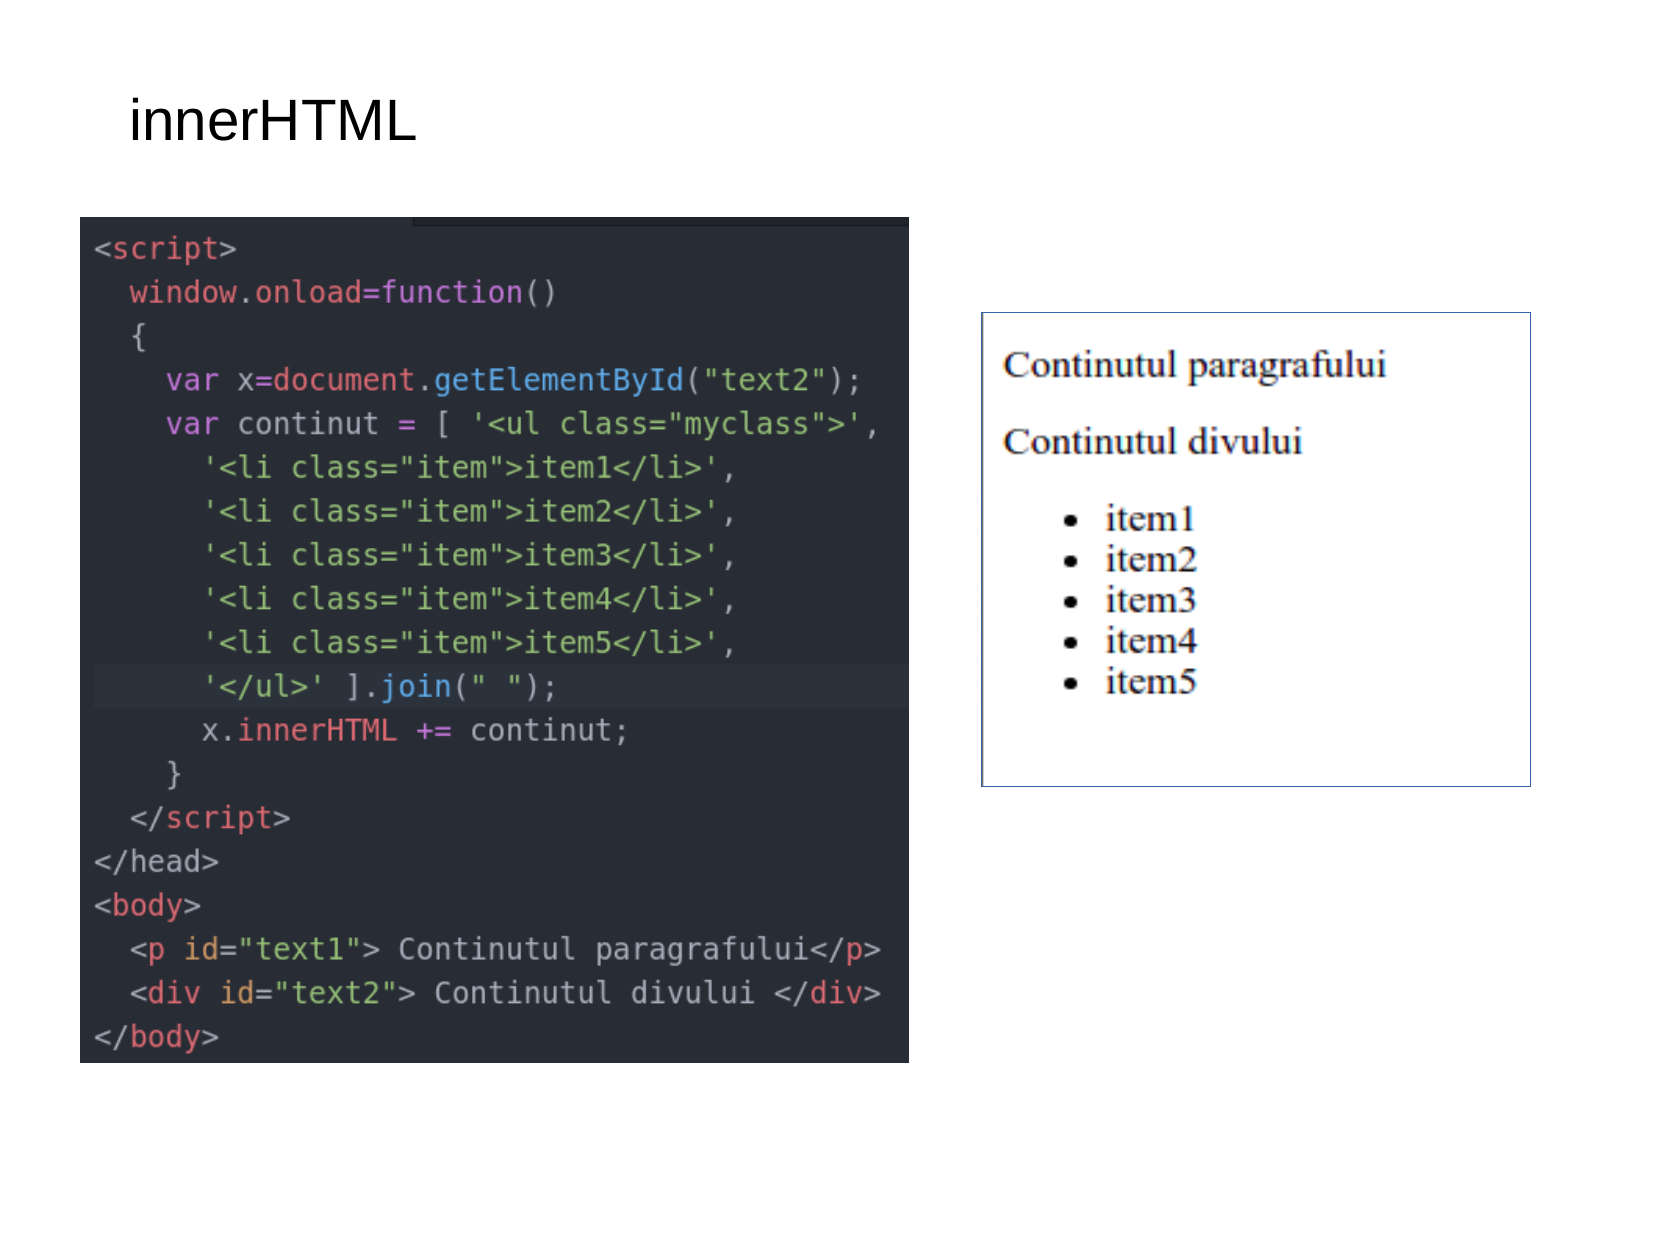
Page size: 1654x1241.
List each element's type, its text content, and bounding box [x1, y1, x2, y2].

picture [981, 312, 1531, 787]
text_box innerHTML [114, 75, 433, 160]
picture [80, 217, 909, 1063]
